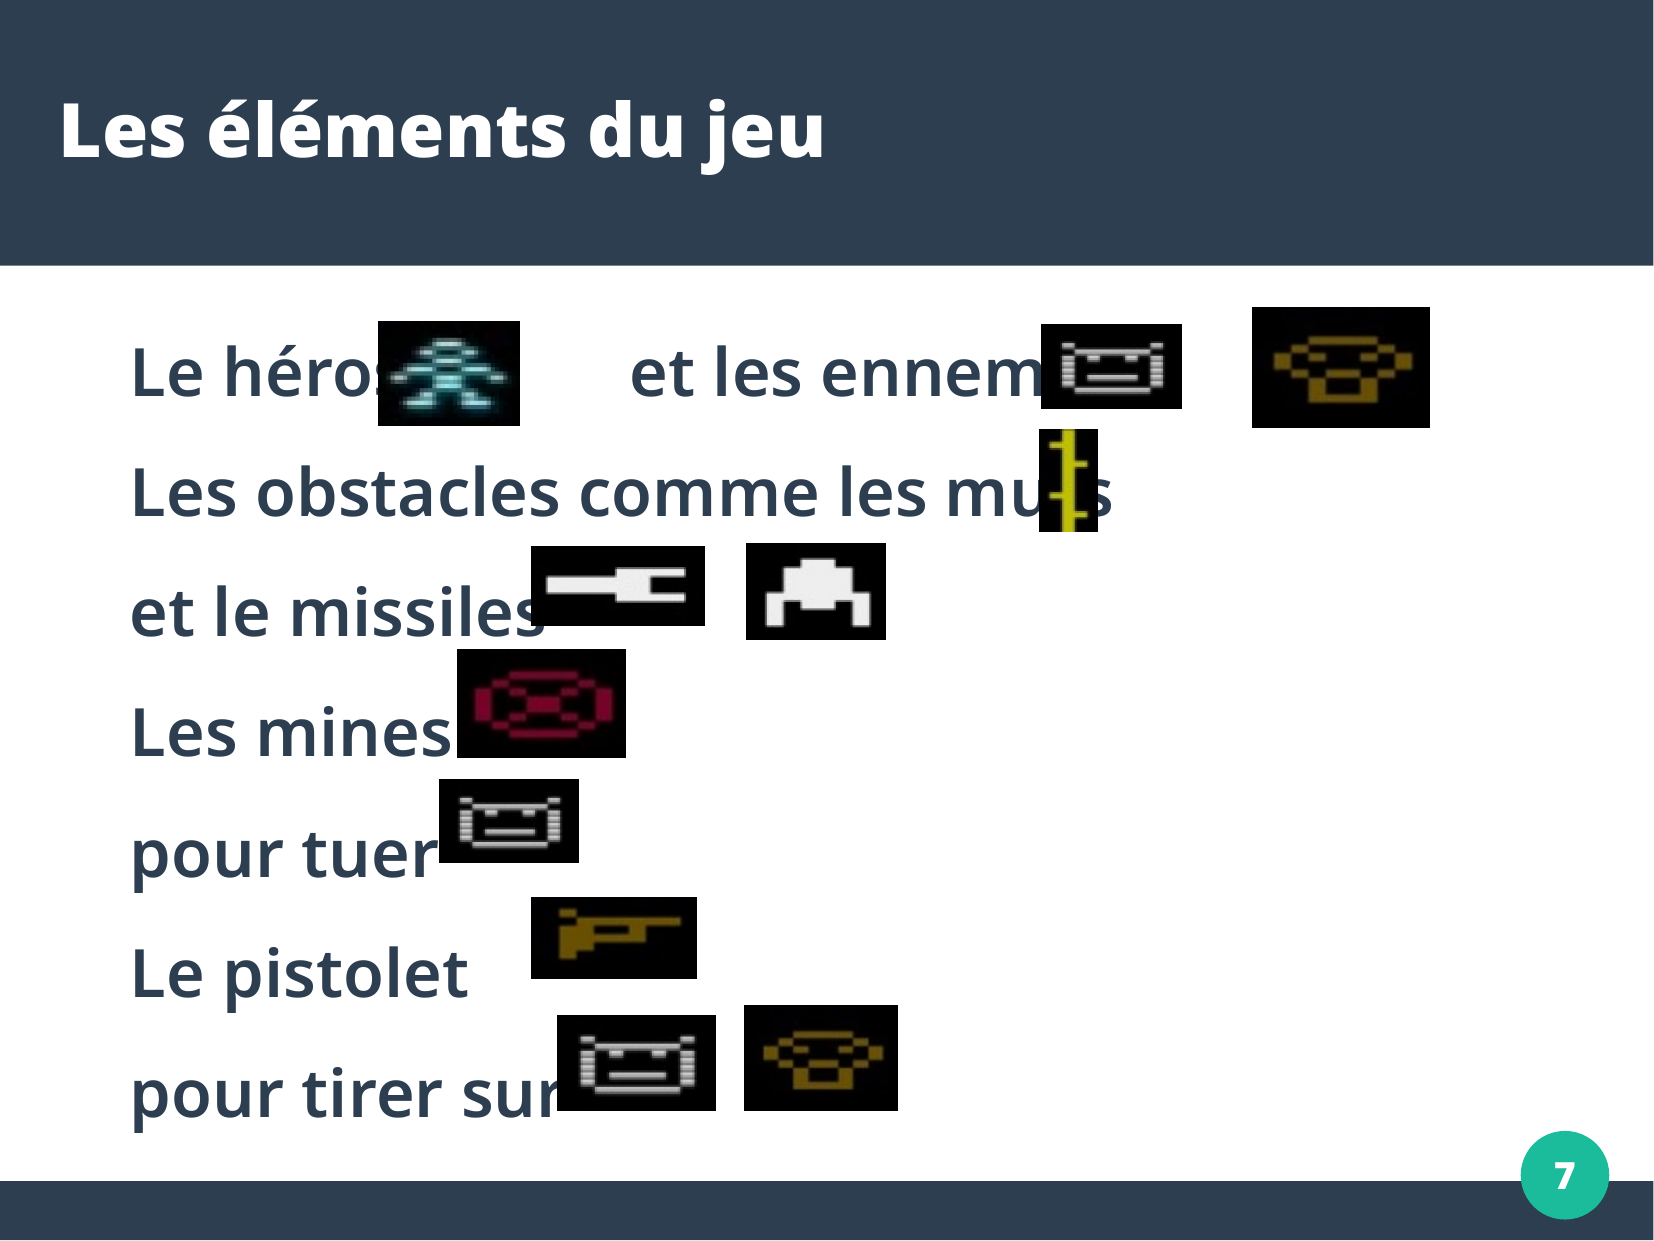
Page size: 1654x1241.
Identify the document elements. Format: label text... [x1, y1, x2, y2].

picture [531, 897, 697, 979]
picture [1039, 429, 1098, 532]
picture [1252, 307, 1430, 428]
picture [746, 543, 886, 640]
picture [457, 649, 626, 758]
picture [378, 321, 520, 426]
picture [744, 1005, 898, 1111]
picture [531, 546, 705, 626]
list Le héros et les ennemis Les obstacles comme les murs et le missiles Les mines pour tuer Le pistolet pour tirer sur [59, 324, 1595, 1152]
picture [557, 1015, 716, 1111]
picture [1041, 324, 1182, 409]
title Les éléments du jeu [59, 56, 1595, 200]
picture [439, 779, 579, 863]
